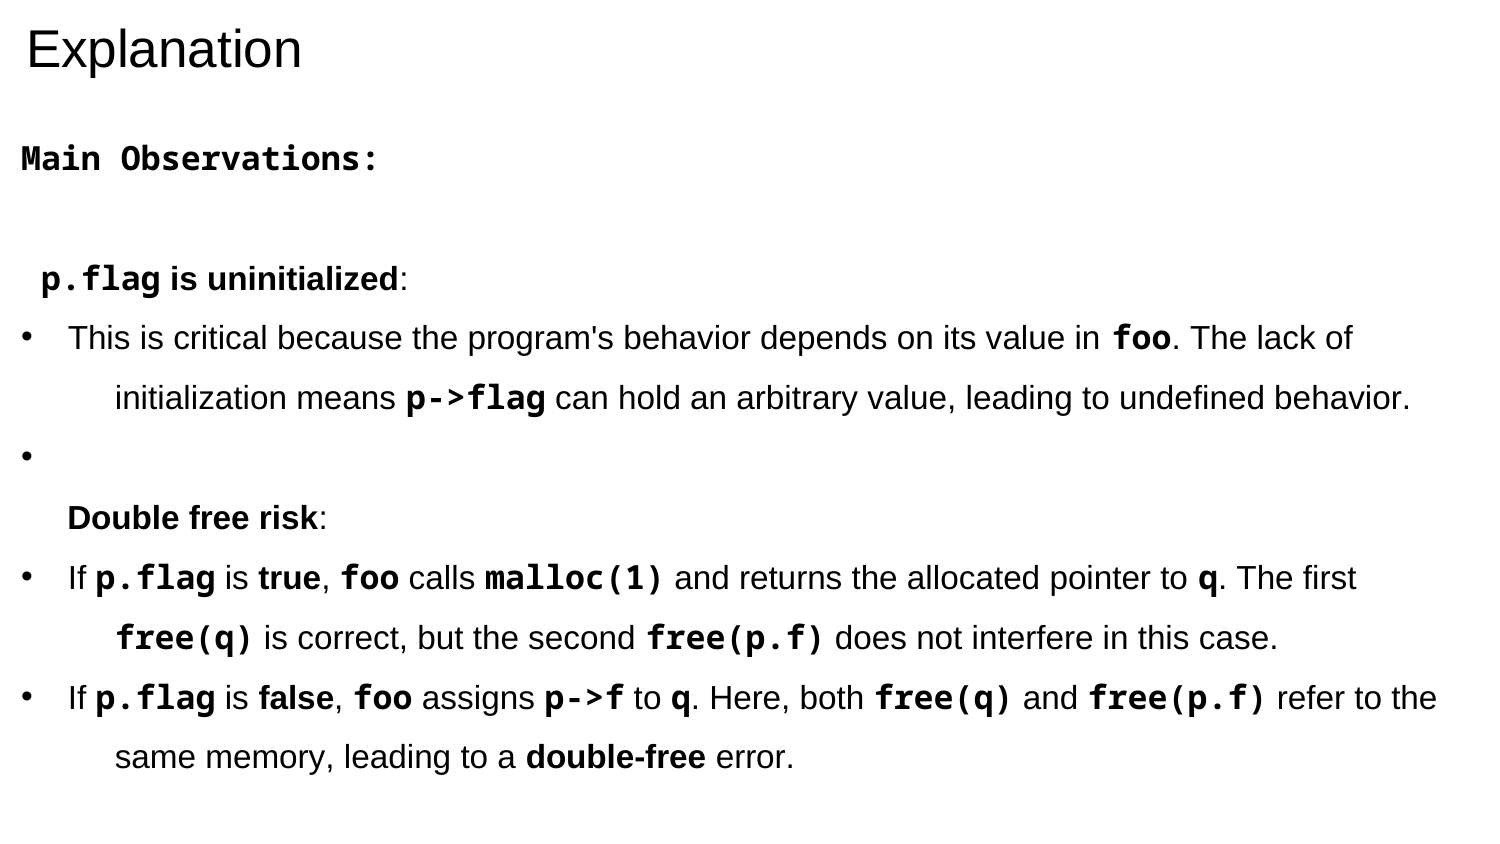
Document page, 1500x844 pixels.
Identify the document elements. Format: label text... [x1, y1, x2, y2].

title Explanation [11, 0, 1409, 94]
text_box Main Observations: p.flag is uninitialized: This is critical because the program's behavior depends on its value in foo. The lack of initialization means p->flag can hold an arbitrary value, leading to undefined behavior. Double free risk: If p.flag is true, foo calls malloc(1) and returns the allocated pointer to q. The first free(q) is correct, but the second free(p.f) does not interfere in this case. If p.flag is false, foo assigns p->f to q. Here, both free(q) and free(p.f) refer to the same memory, leading to a double-free error. [6, 109, 1495, 844]
